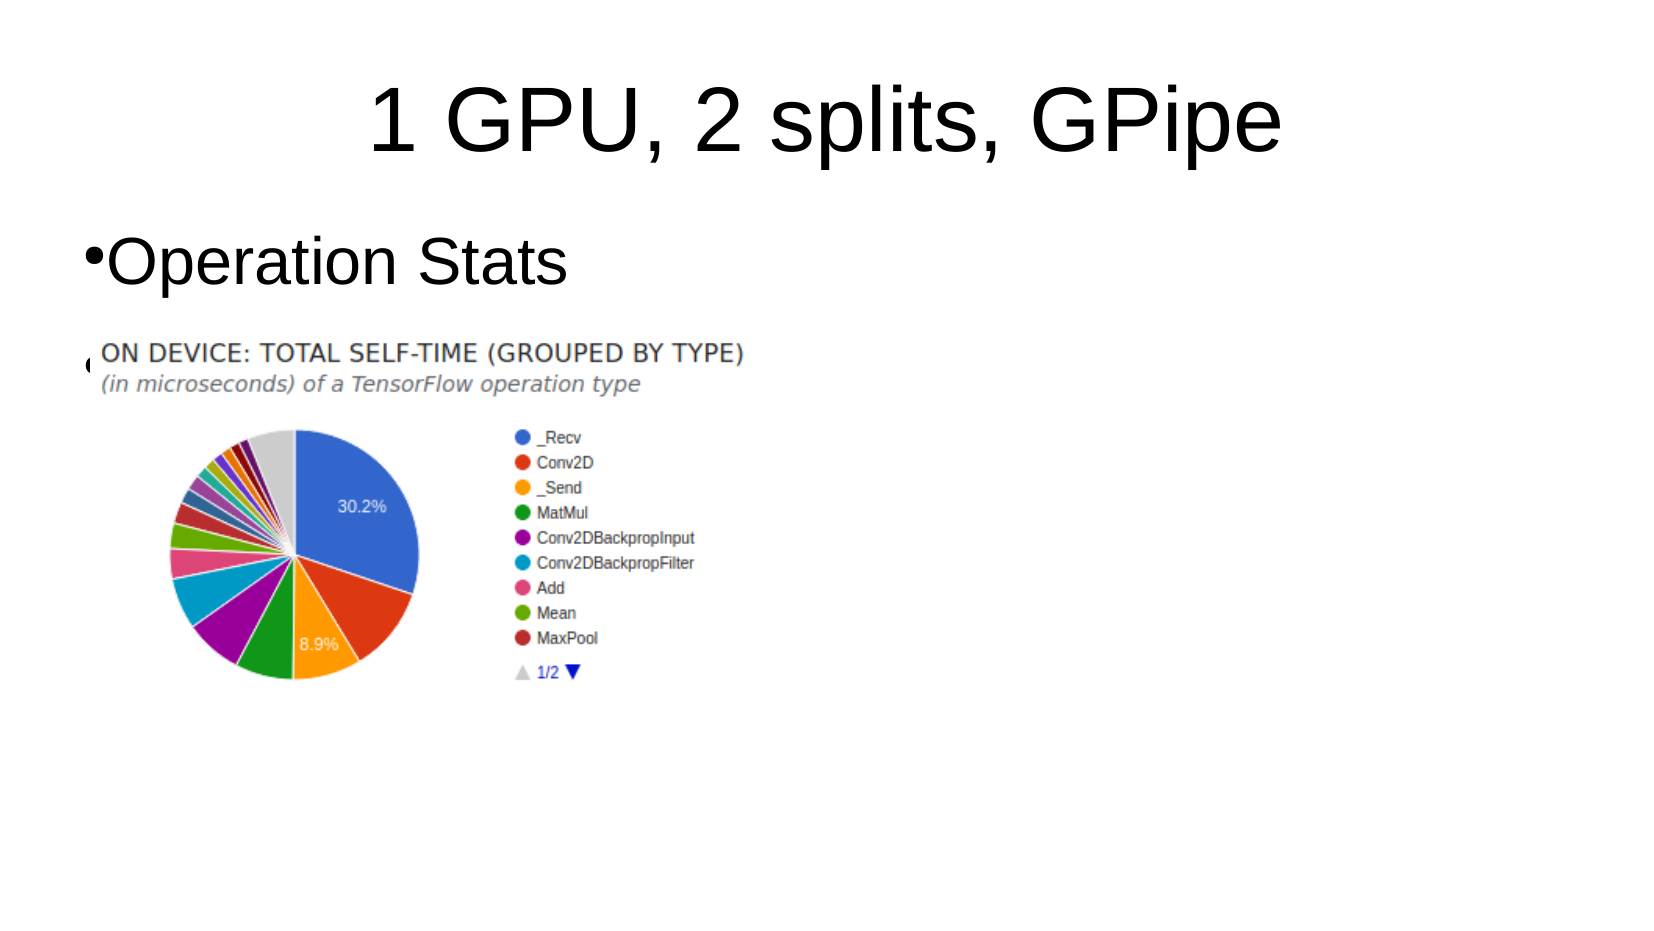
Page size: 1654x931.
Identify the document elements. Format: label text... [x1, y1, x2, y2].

list Operation Stats [82, 217, 1571, 758]
title 1 GPU, 2 splits, GPipe [82, 37, 1571, 193]
picture [90, 320, 756, 721]
